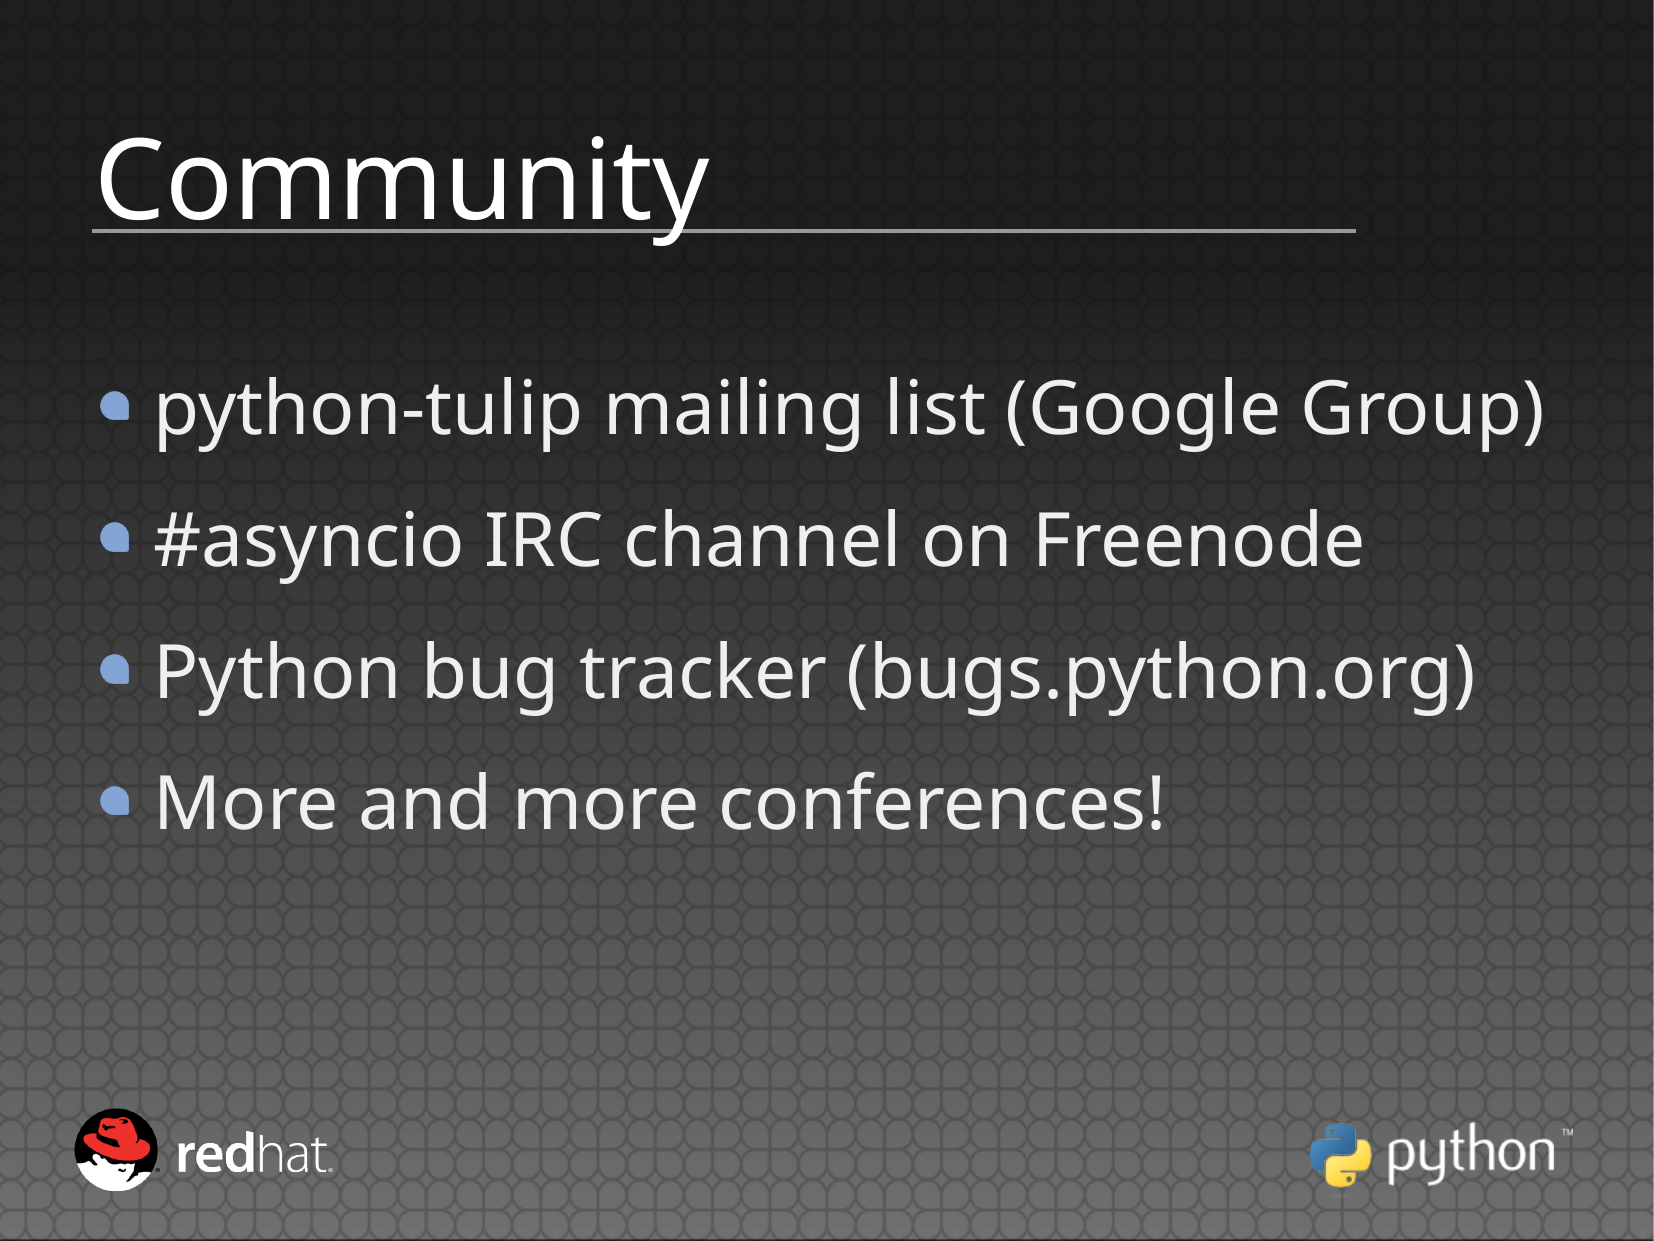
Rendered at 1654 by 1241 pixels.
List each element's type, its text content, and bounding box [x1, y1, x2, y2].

list python-tulip mailing list (Google Group) #asyncio IRC channel on Freenode Python bug tracker (bugs.python.org) More and more conferences! [82, 354, 1571, 1094]
title Community [94, 100, 1426, 251]
picture [0, 0, 1654, 1241]
